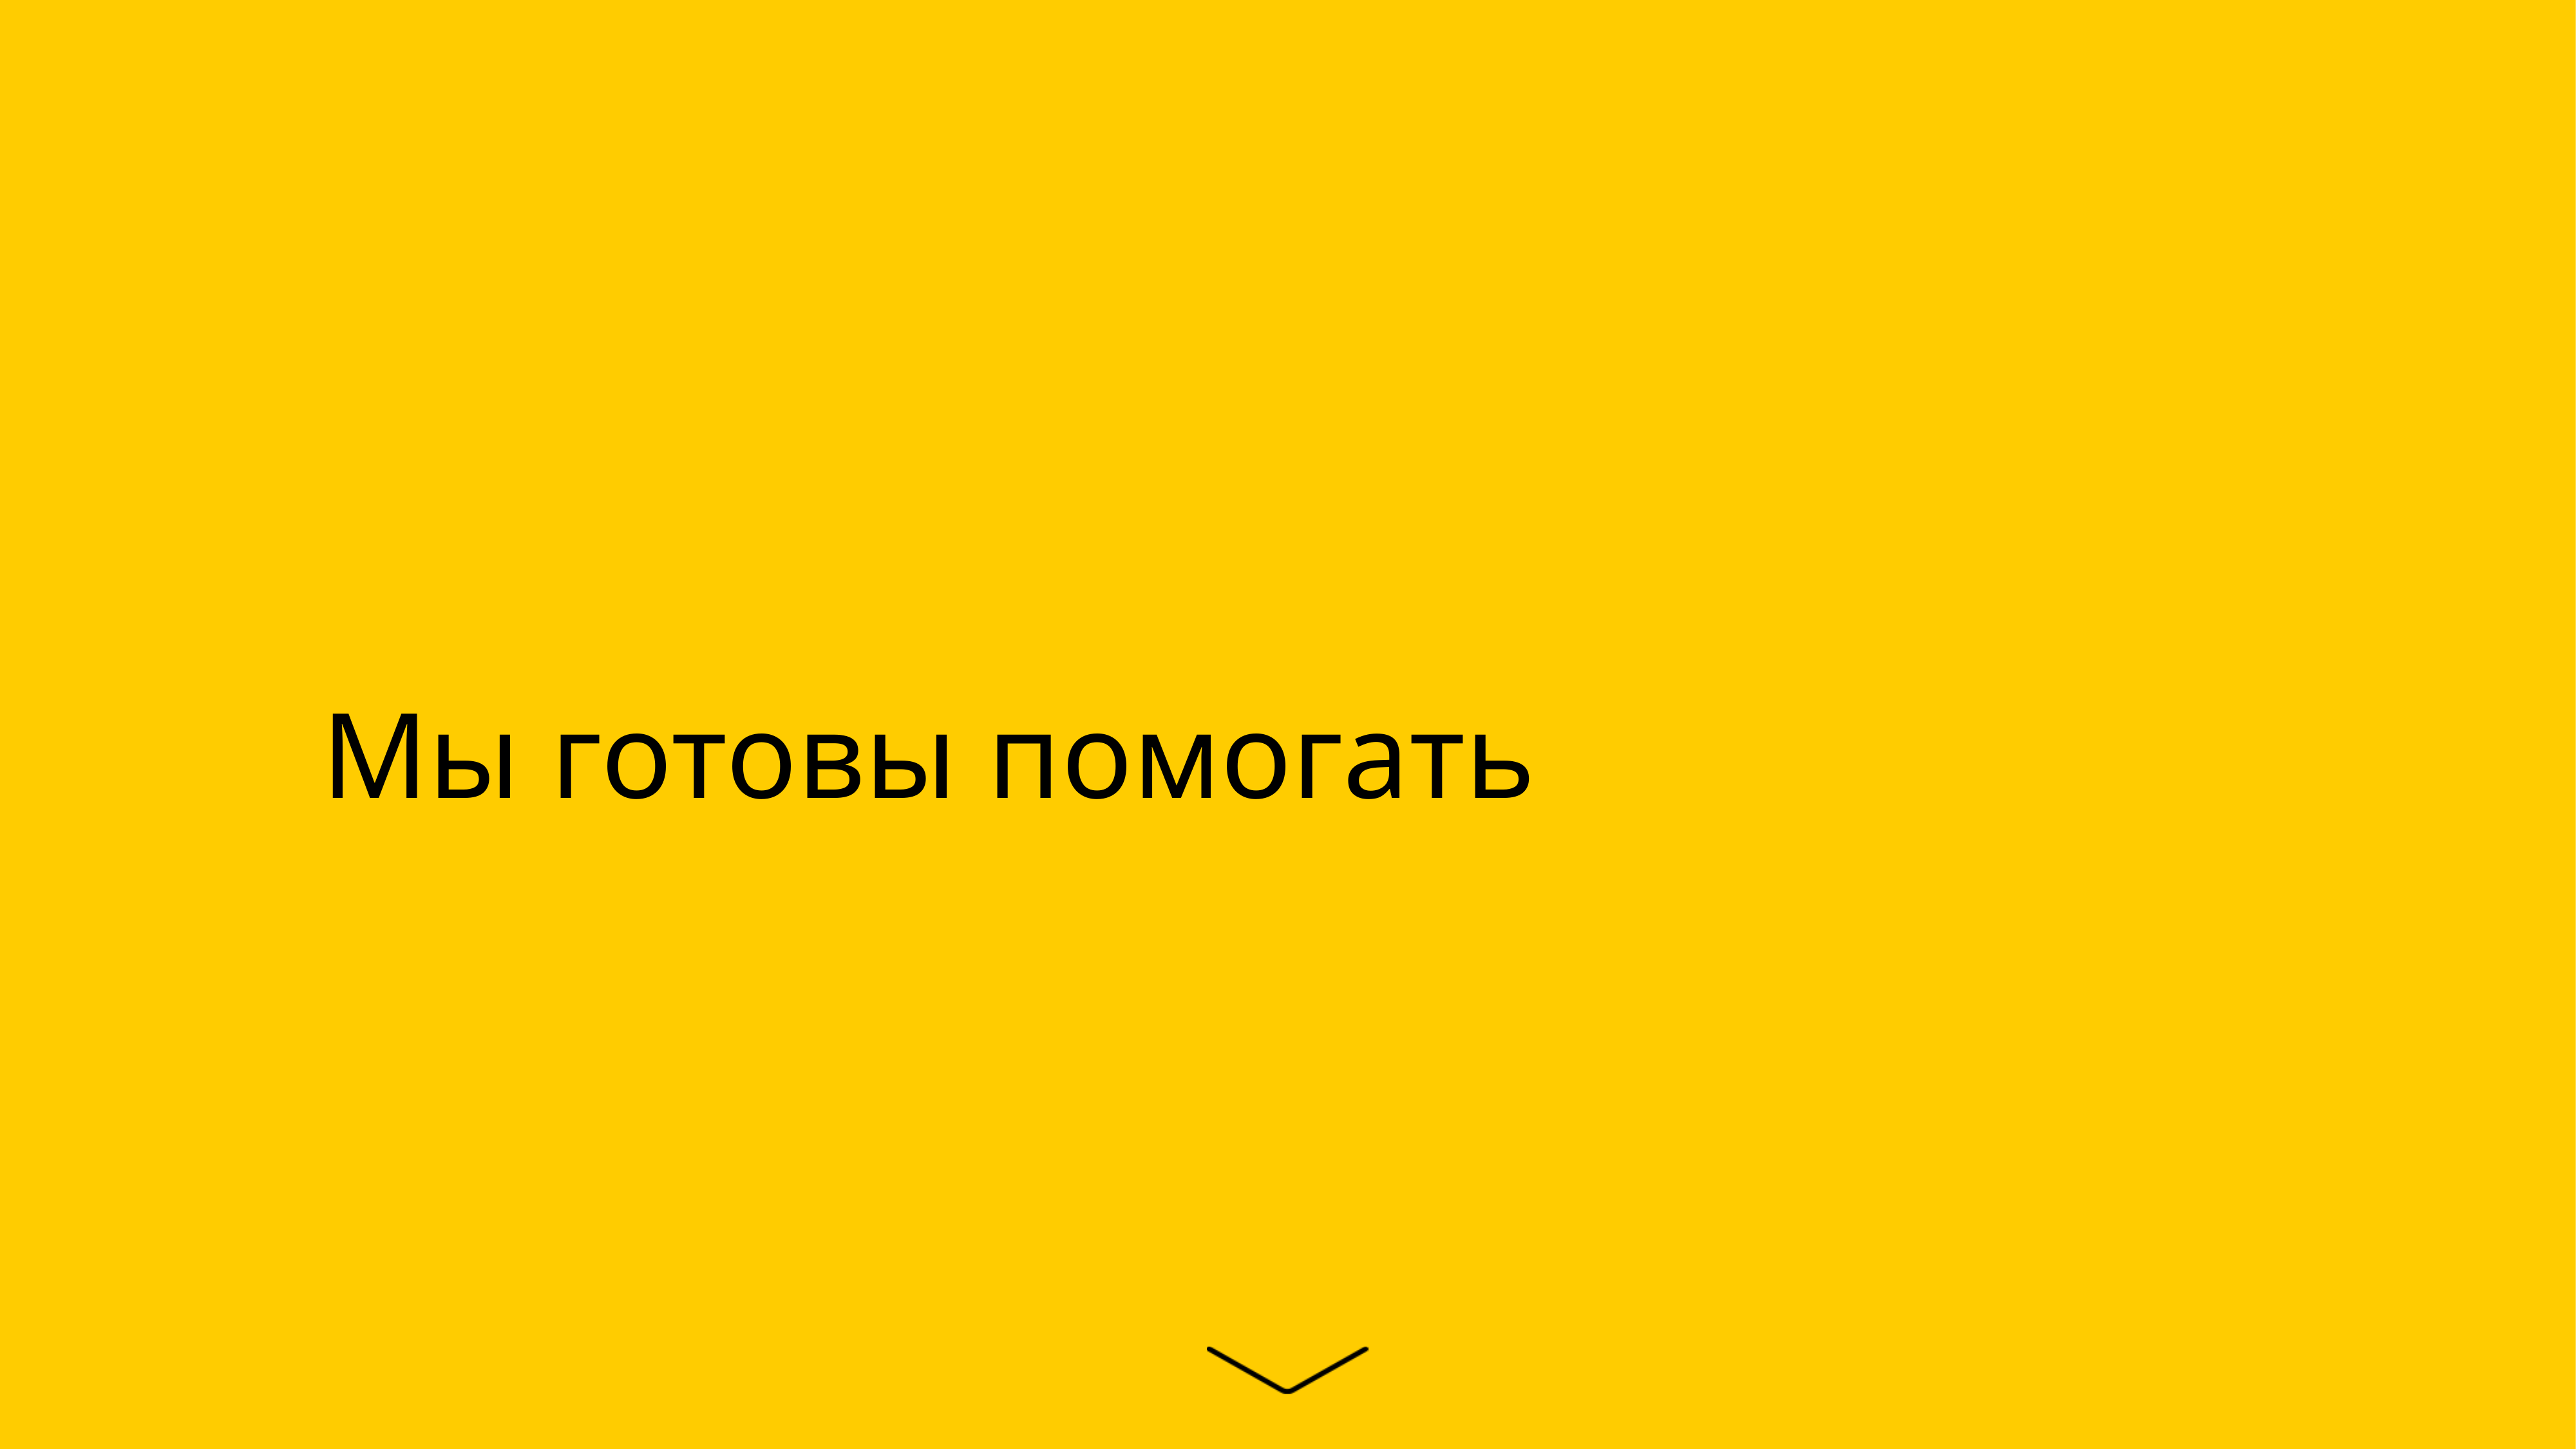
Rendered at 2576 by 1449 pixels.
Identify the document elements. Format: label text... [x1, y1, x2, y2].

picture [1207, 1347, 1368, 1396]
title Мы готовы помогать [321, 429, 2253, 1074]
